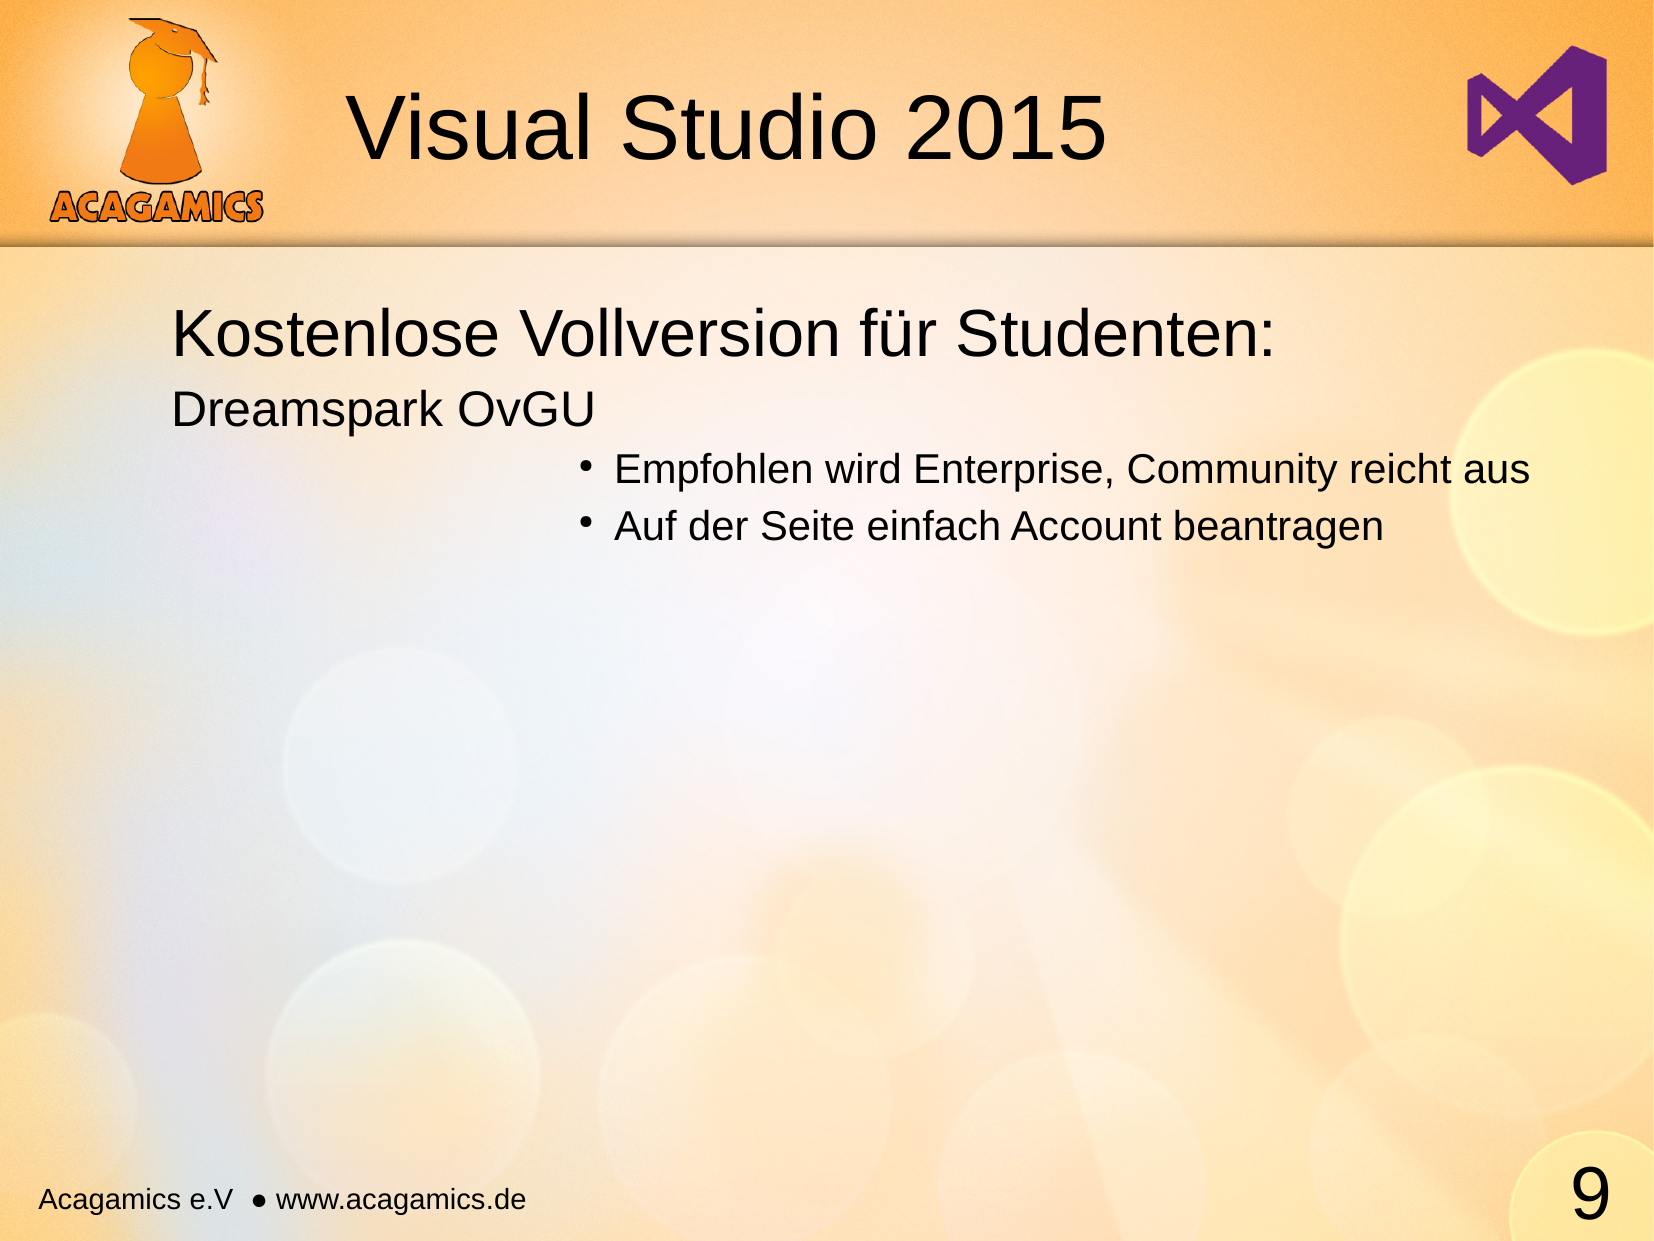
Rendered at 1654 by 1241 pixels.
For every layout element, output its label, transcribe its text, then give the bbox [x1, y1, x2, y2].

title Visual Studio 2015 [345, 67, 1417, 179]
text_box [1517, 1151, 1654, 1241]
picture [1417, 8, 1645, 237]
list Kostenlose Vollversion für Studenten: Dreamspark OvGU Empfohlen wird Enterprise, Community reicht aus Auf der Seite einfach Account beantragen [82, 290, 1571, 571]
